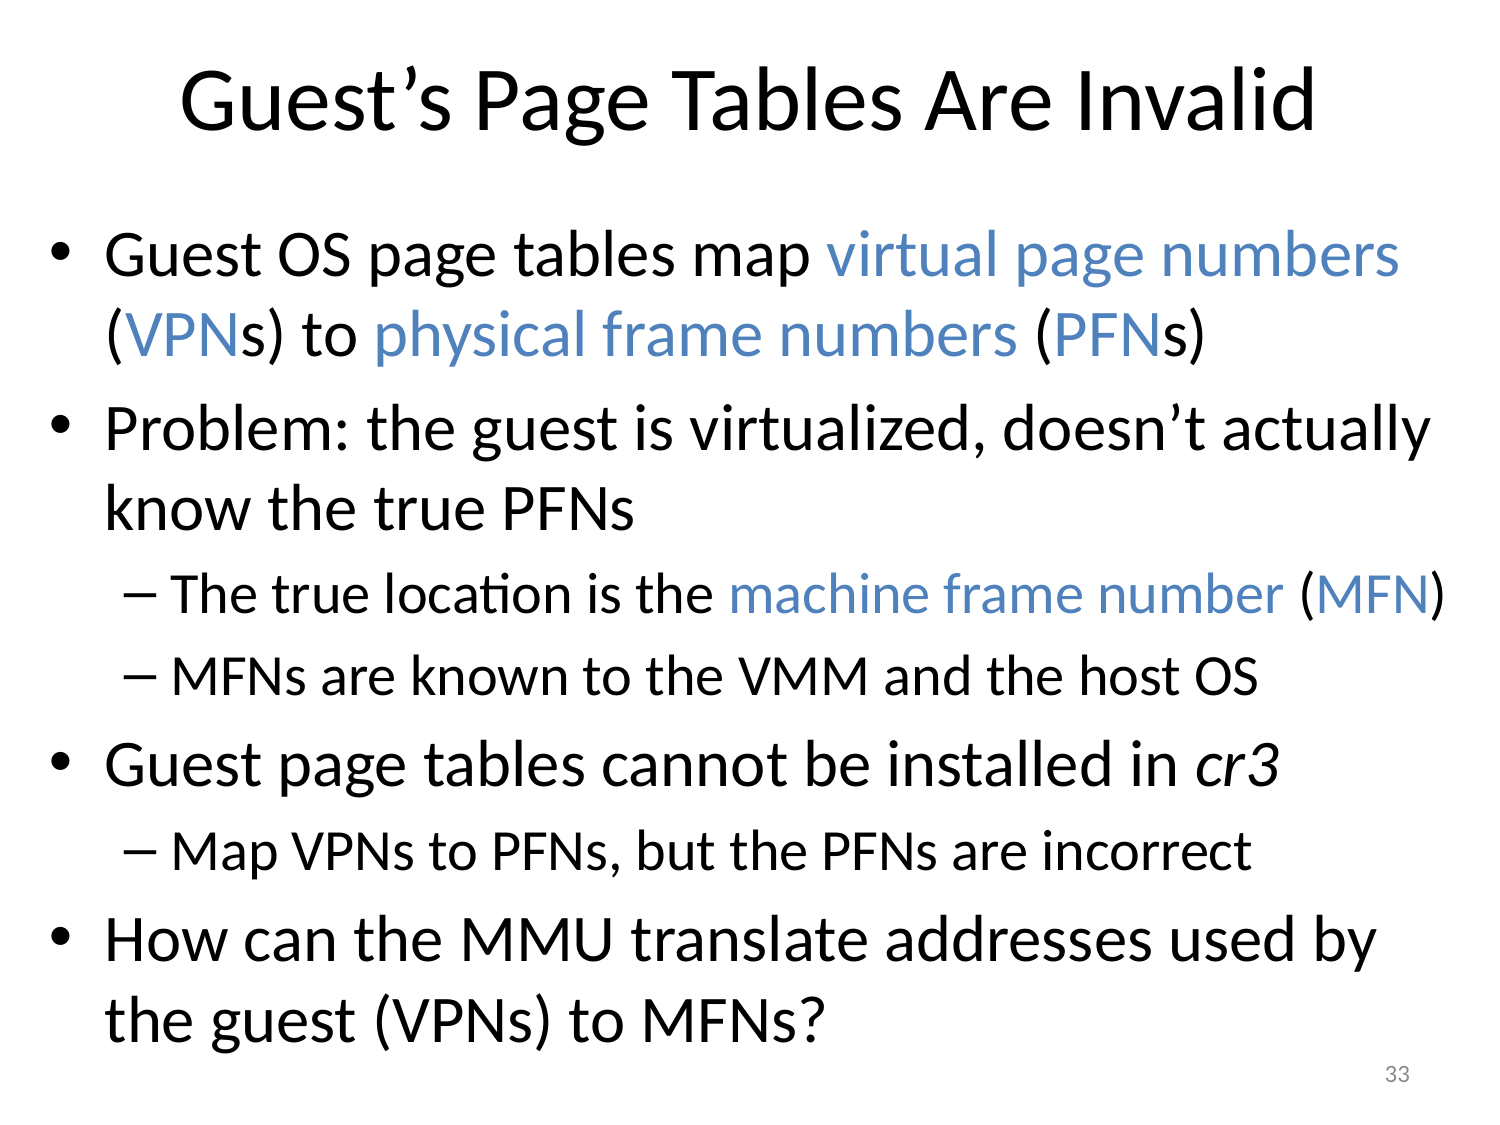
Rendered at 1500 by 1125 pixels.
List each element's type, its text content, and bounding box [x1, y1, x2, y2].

title Guest’s Page Tables Are Invalid [75, 0, 1425, 188]
list Guest OS page tables map virtual page numbers (VPNs) to physical frame numbers (PFNs) Problem: the guest is virtualized, doesn’t actually know the true PFNs The true location is the machine frame number (MFN) MFNs are known to the VMM and the host OS Guest page tables cannot be installed in cr3 Map VPNs to PFNs, but the PFNs are incorrect How can the MMU translate addresses used by the guest (VPNs) to MFNs? [33, 202, 1467, 1078]
slide_number <number> [1074, 1042, 1425, 1103]
